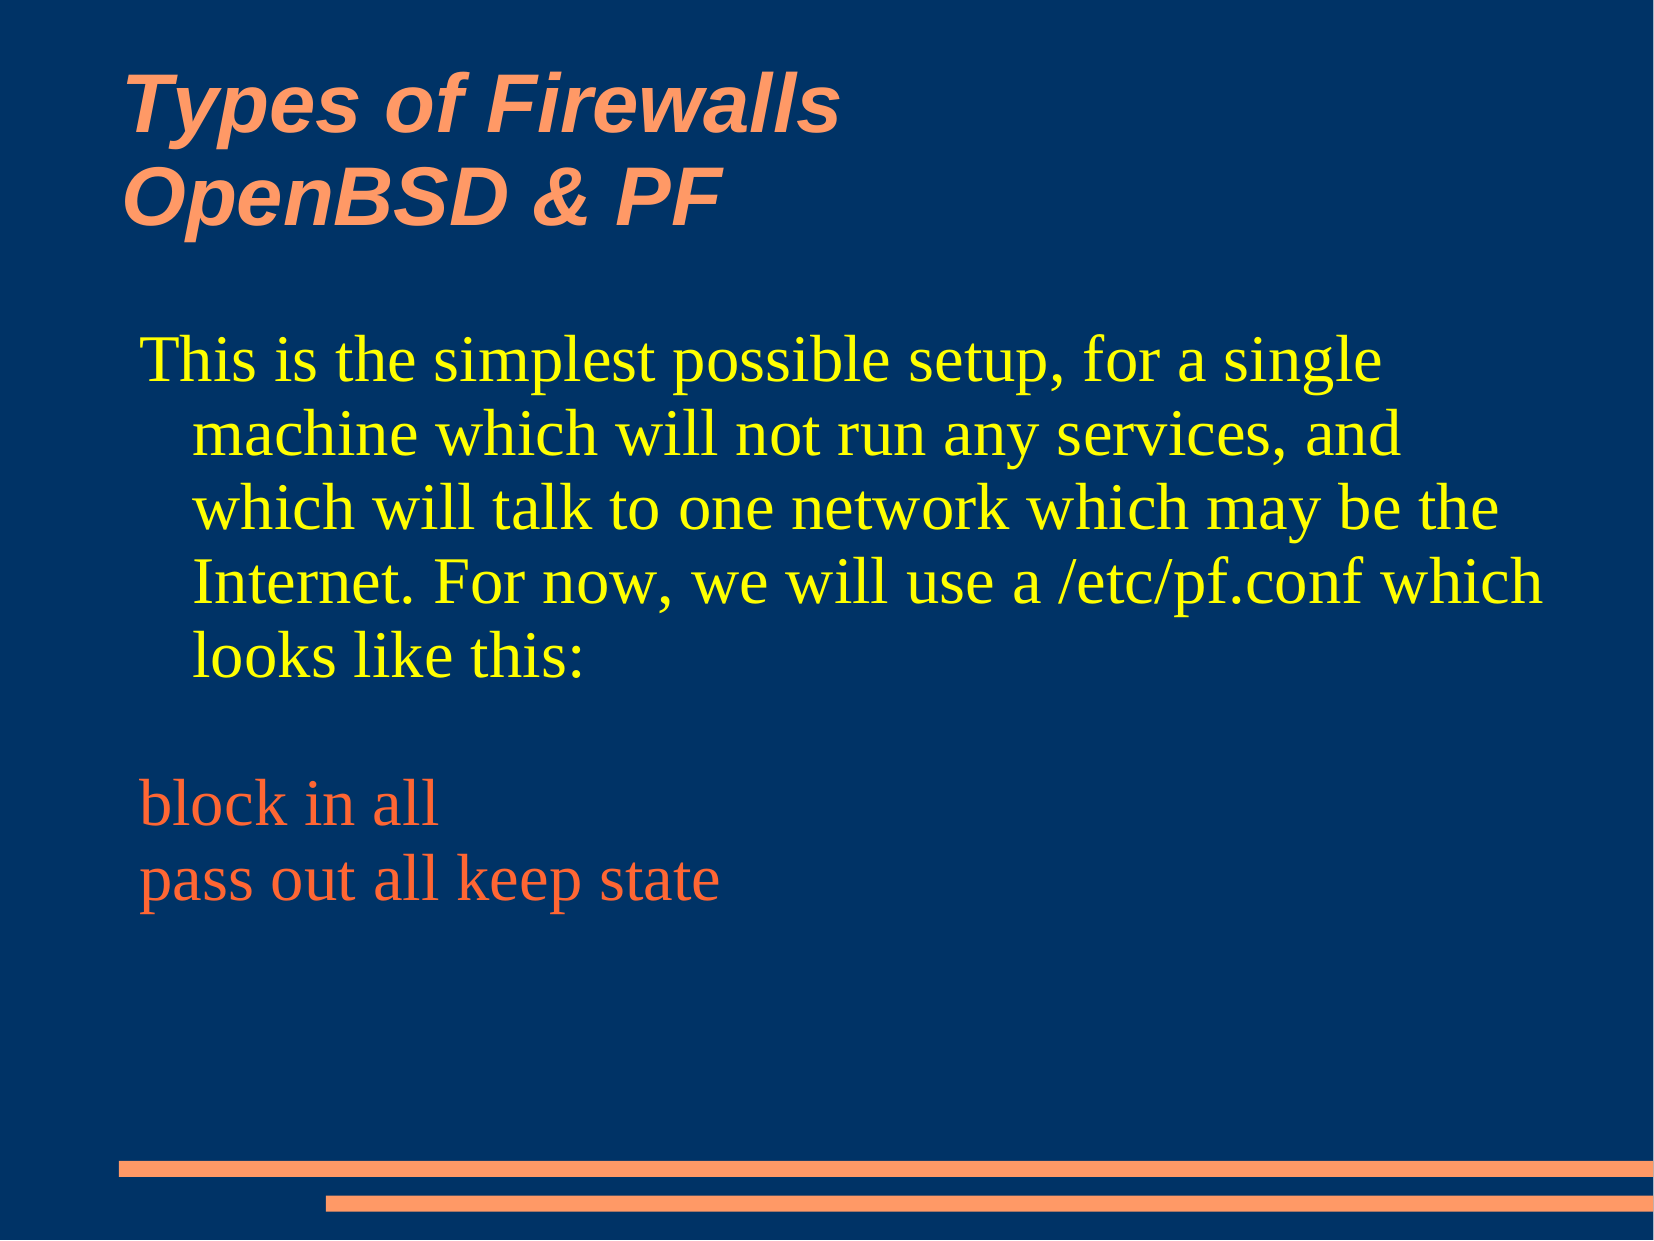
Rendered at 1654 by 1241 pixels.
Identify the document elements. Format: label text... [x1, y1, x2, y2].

list This is the simplest possible setup, for a single machine which will not run any services, and which will talk to one network which may be the Internet. For now, we will use a /etc/pf.conf which looks like this: block in all pass out all keep state [121, 322, 1561, 1133]
title Types of Firewalls OpenBSD & PF [121, 46, 1534, 254]
